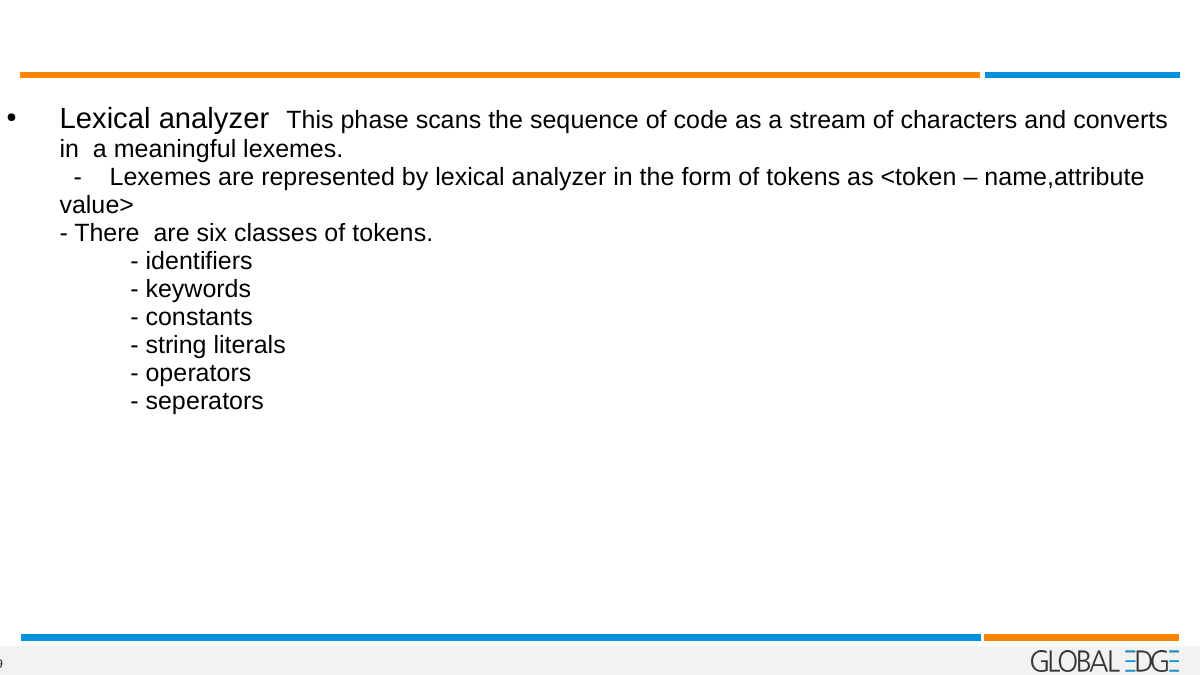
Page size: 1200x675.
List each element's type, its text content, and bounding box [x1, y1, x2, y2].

picture [1031, 650, 1179, 672]
text_box Lexical analyzer This phase scans the sequence of code as a stream of characters and converts in a meaningful lexemes. - Lexemes are represented by lexical analyzer in the form of tokens as <token – name,attribute value> - There are six classes of tokens. - identifiers - keywords - constants - string literals - operators - seperators [0, 94, 1193, 549]
